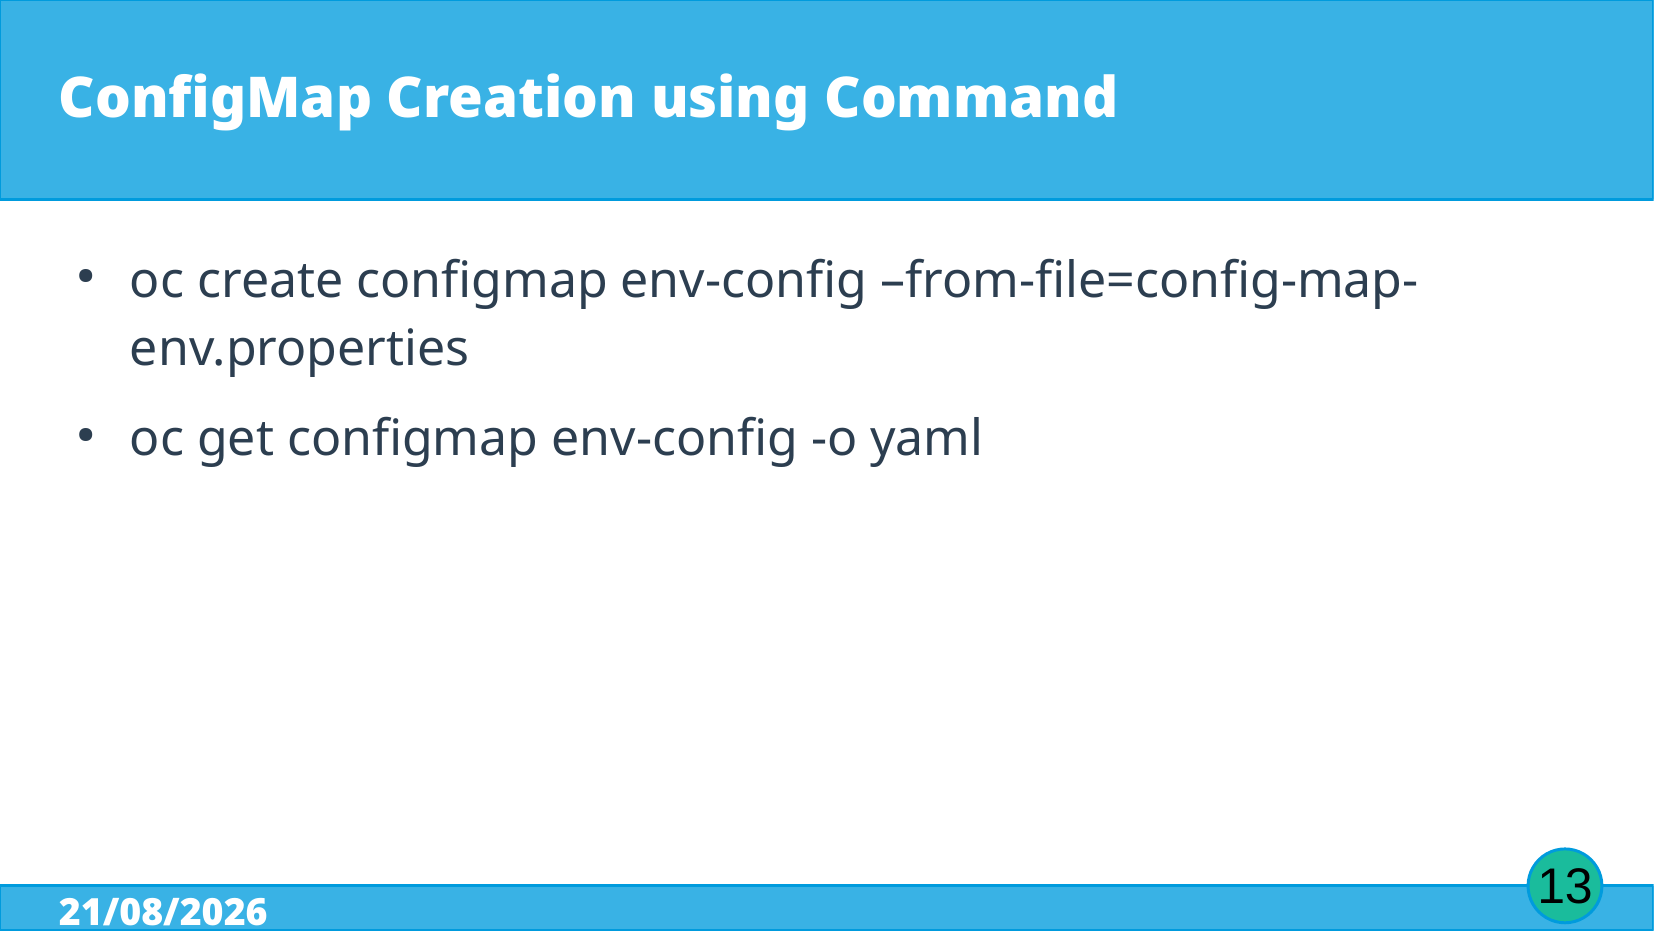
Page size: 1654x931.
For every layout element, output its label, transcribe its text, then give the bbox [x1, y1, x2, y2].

list oc create configmap env-config –from-file=config-map-env.properties oc get configmap env-config -o yaml [59, 243, 1595, 864]
title ConfigMap Creation using Command [59, 37, 1595, 155]
